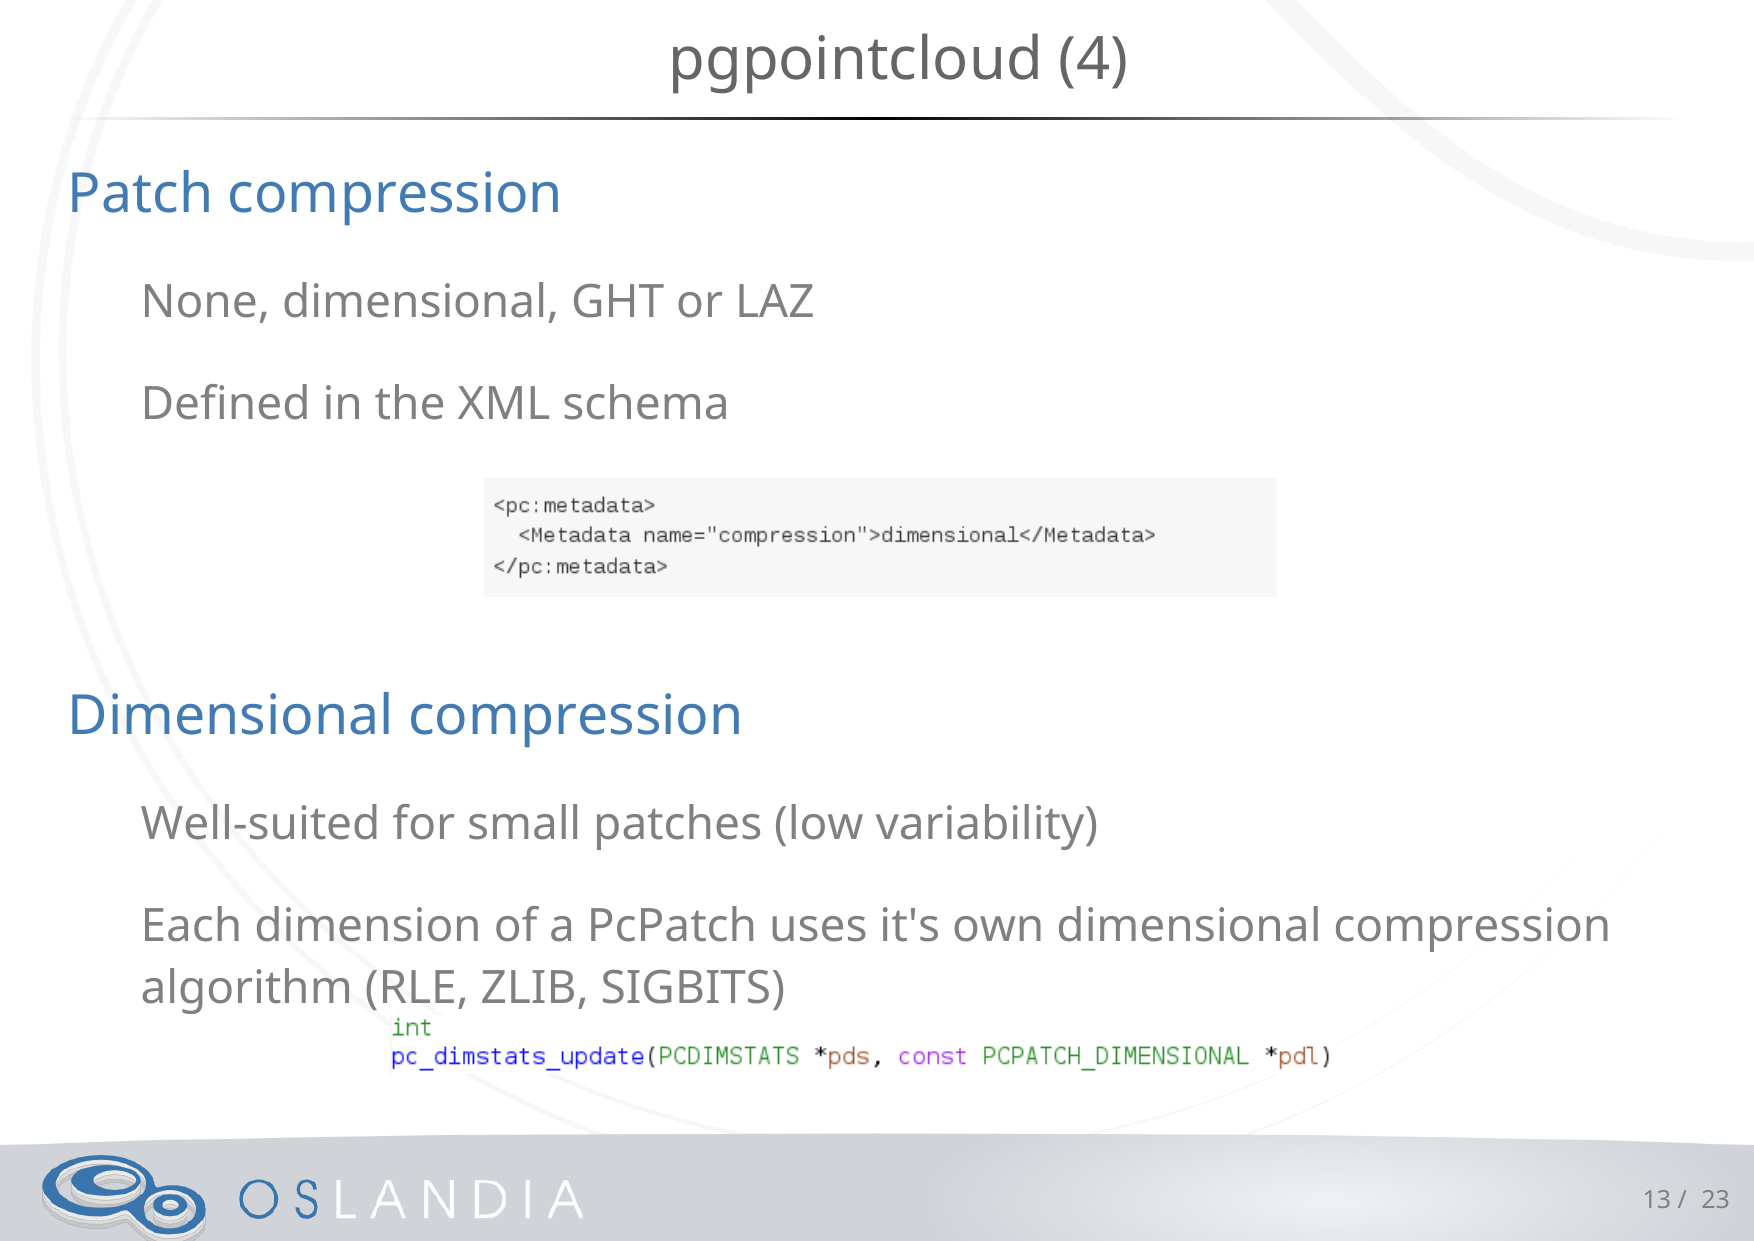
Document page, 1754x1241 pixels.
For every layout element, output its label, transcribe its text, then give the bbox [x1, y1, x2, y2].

list Patch compression None, dimensional, GHT or LAZ Defined in the XML schema Dimensional compression Well-suited for small patches (low variability) Each dimension of a PcPatch uses it's own dimensional compression algorithm (RLE, ZLIB, SIGBITS) [37, 153, 1710, 962]
picture [0, 0, 1754, 1241]
title pgpointcloud (4) [31, 14, 1754, 98]
